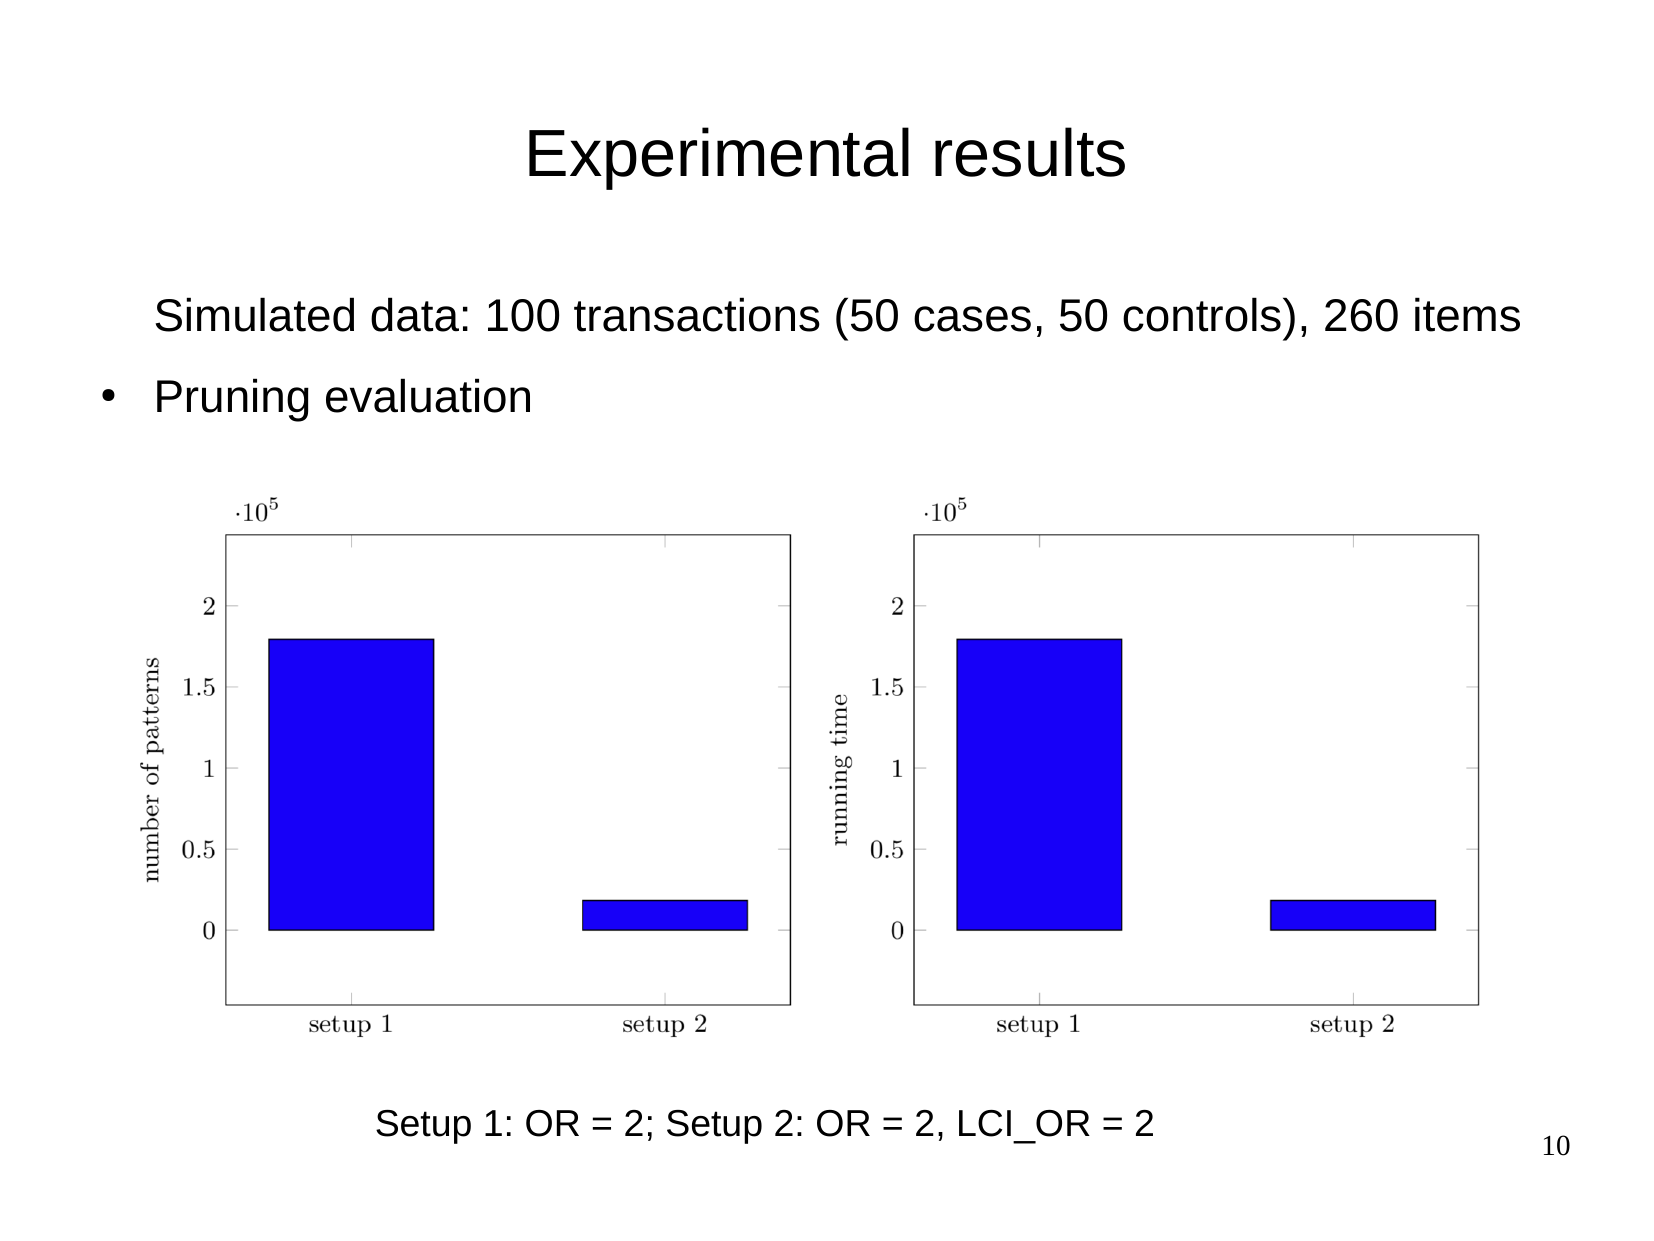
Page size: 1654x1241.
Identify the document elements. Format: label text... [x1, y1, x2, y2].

text_box Setup 1: OR = 2; Setup 2: OR = 2, LCI_OR = 2 [360, 1095, 1216, 1194]
title Experimental results [82, 49, 1571, 257]
picture [120, 479, 1504, 1055]
list Simulated data: 100 transactions (50 cases, 50 controls), 260 items Pruning evaluation [82, 290, 1571, 511]
